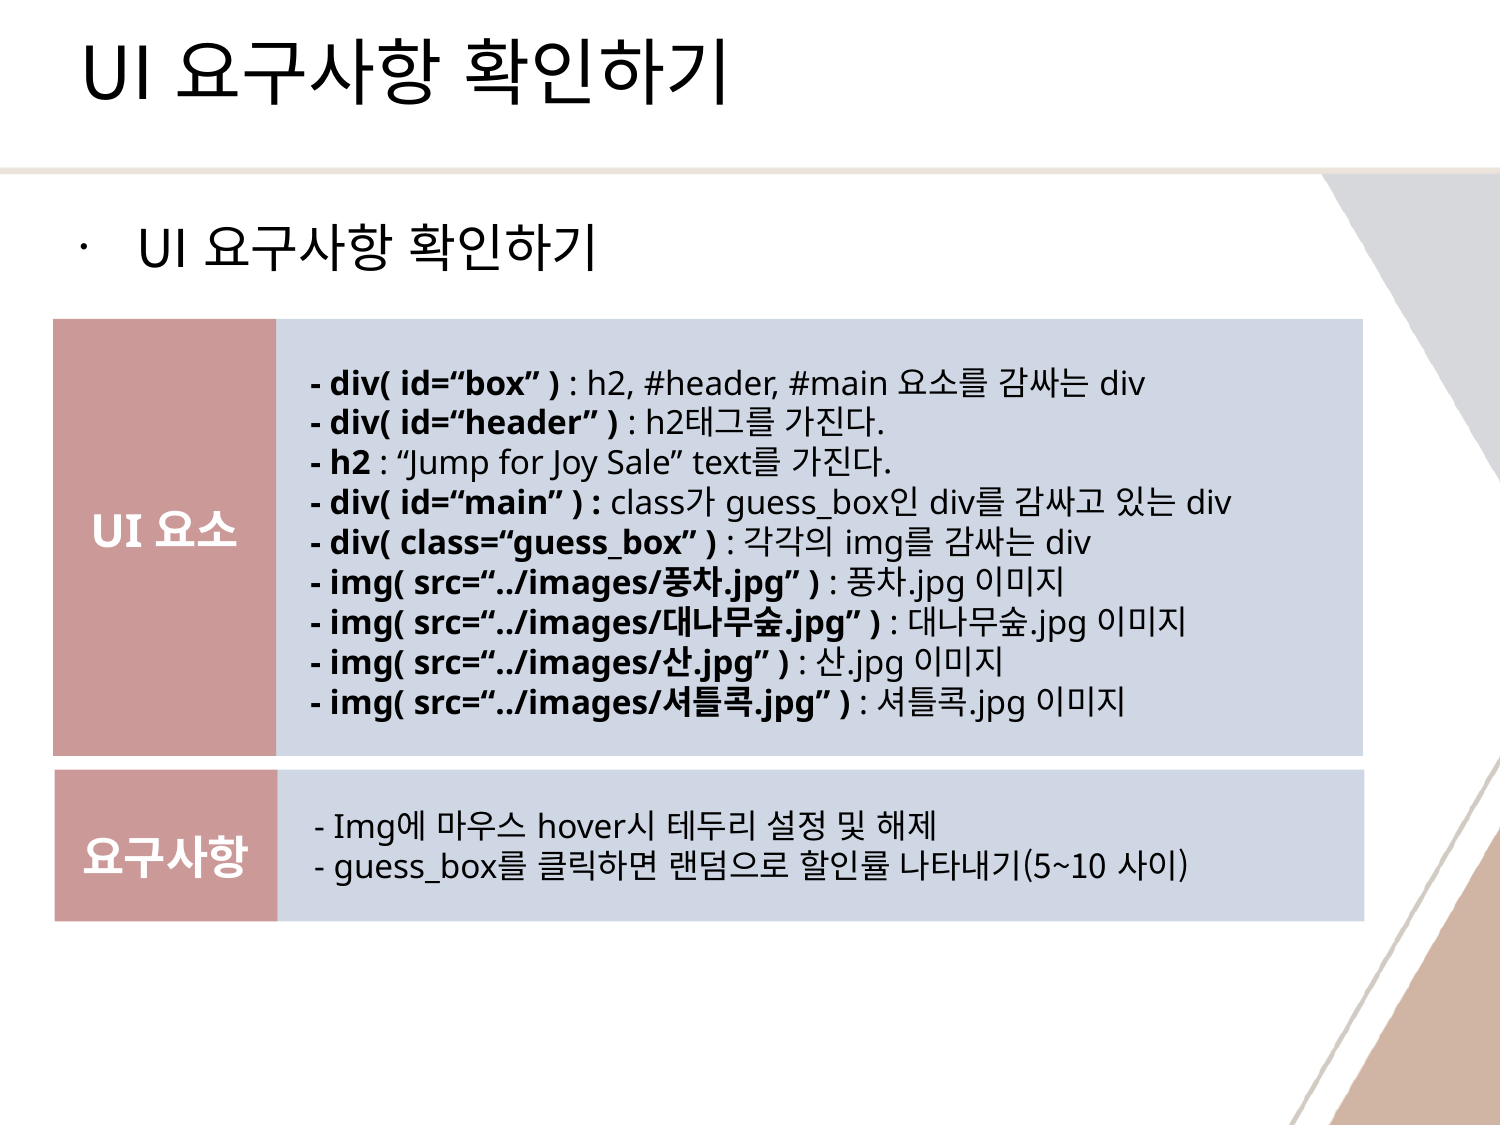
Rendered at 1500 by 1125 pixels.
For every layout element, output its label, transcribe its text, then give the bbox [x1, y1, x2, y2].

text_box - div( id=“box” ) : h2, #header, #main 요소를 감싸는 div - div( id=“header” ) : h2태그를 가진다. - h2 : “Jump for Joy Sale” text를 가진다. - div( id=“main” ) : class가 guess_box인 div를 감싸고 있는 div - div( class=“guess_box” ) : 각각의 img를 감싸는 div - img( src=“../images/풍차.jpg” ) : 풍차.jpg 이미지 - img( src=“../images/대나무숲.jpg” ) : 대나무숲.jpg 이미지 - img( src=“../images/산.jpg” ) : 산.jpg 이미지 - img( src=“../images/셔틀콕.jpg” ) : 셔틀콕.jpg 이미지 [295, 354, 1335, 729]
title UI 요구사항 확인하기 [64, 19, 1322, 150]
text_box [53, 318, 1363, 756]
list UI 요구사항 확인하기 [64, 208, 1444, 1009]
text_box 요구사항 [54, 821, 278, 892]
text_box - Img에 마우스 hover시 테두리 설정 및 해제 - guess_box를 클릭하면 랜덤으로 할인률 나타내기(5~10 사이) [299, 797, 1304, 933]
text_box UI 요소 [53, 494, 277, 565]
text_box [54, 769, 1365, 922]
picture [0, 0, 1500, 1125]
